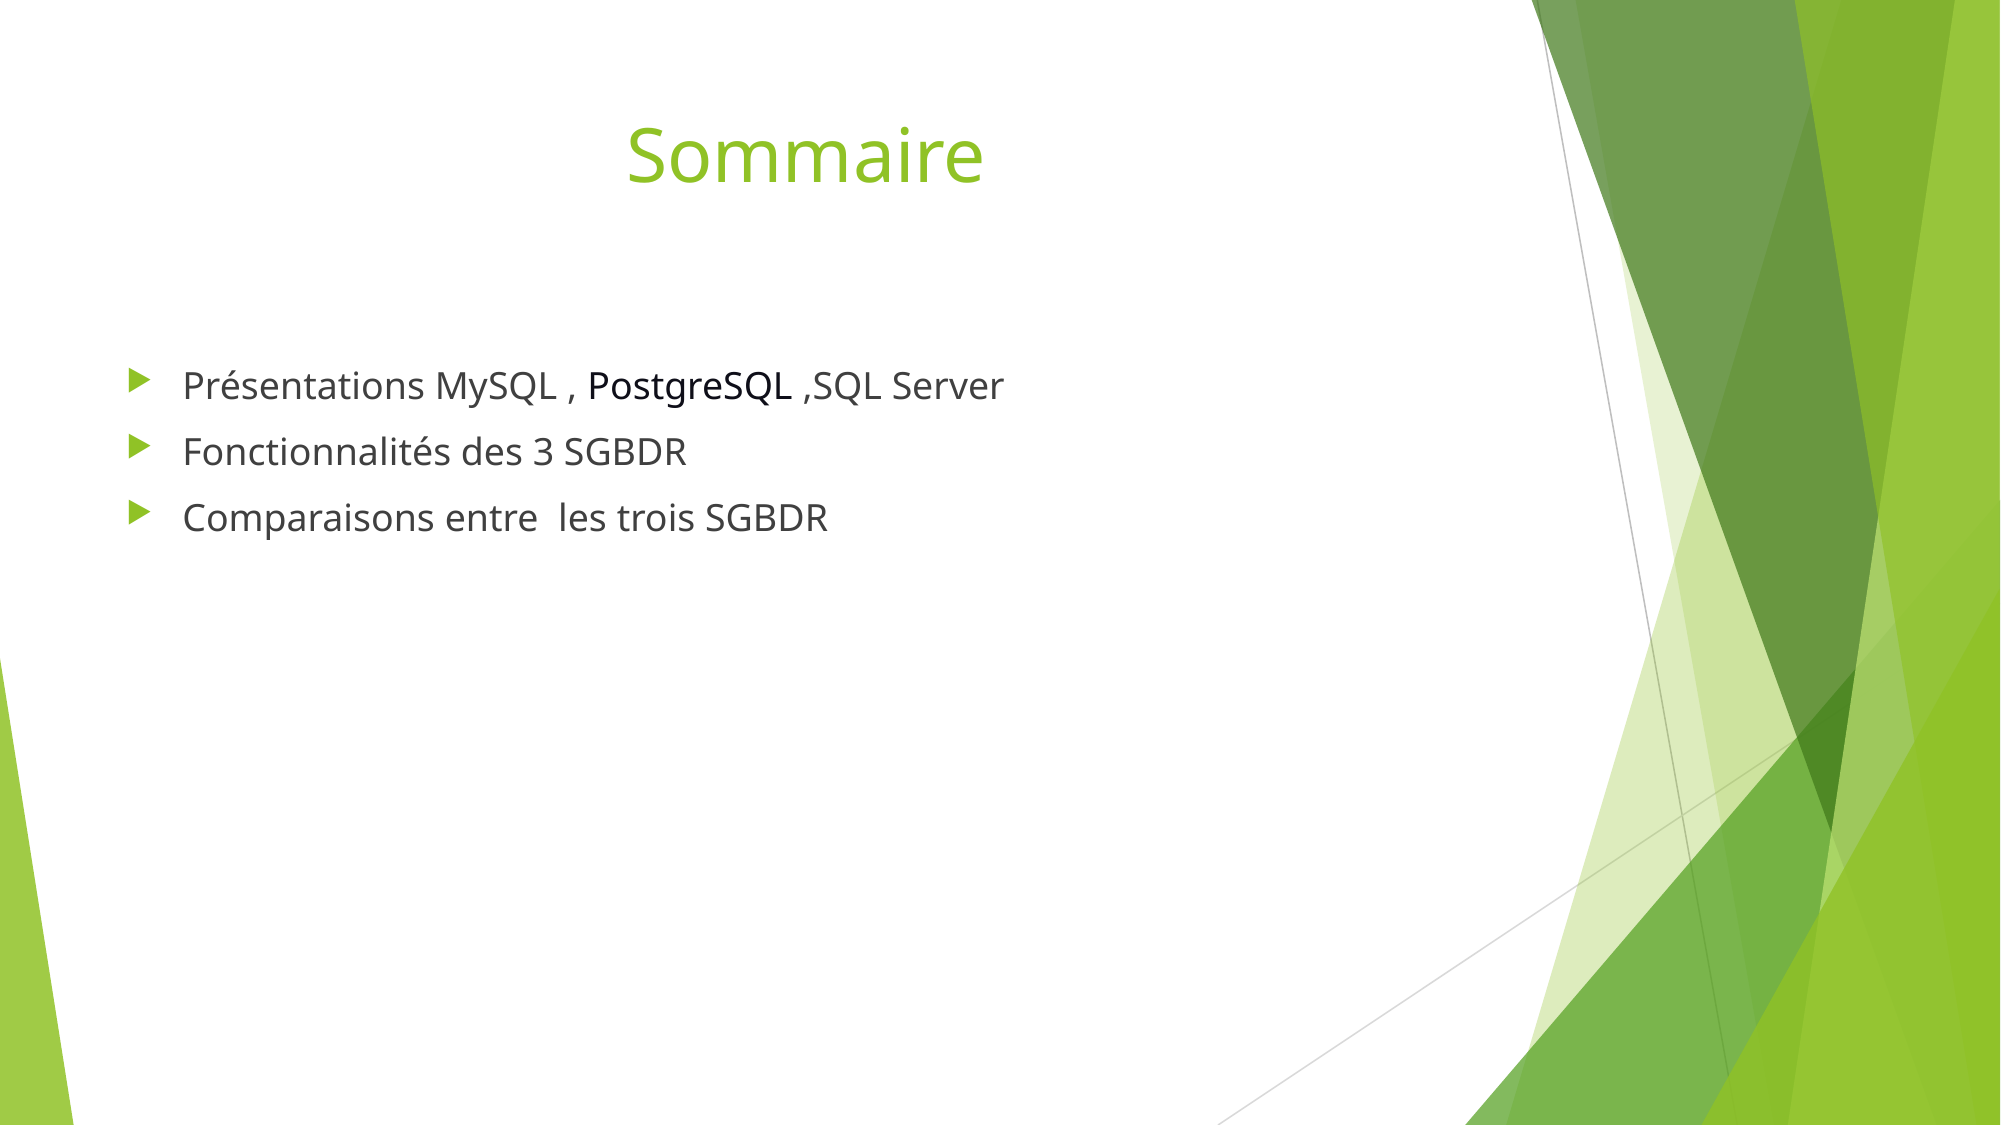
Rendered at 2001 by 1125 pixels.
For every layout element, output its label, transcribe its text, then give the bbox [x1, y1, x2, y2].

list Présentations MySQL , PostgreSQL ,SQL Server Fonctionnalités des 3 SGBDR Comparaisons entre les trois SGBDR [111, 354, 1522, 992]
title Sommaire [111, 99, 1522, 285]
